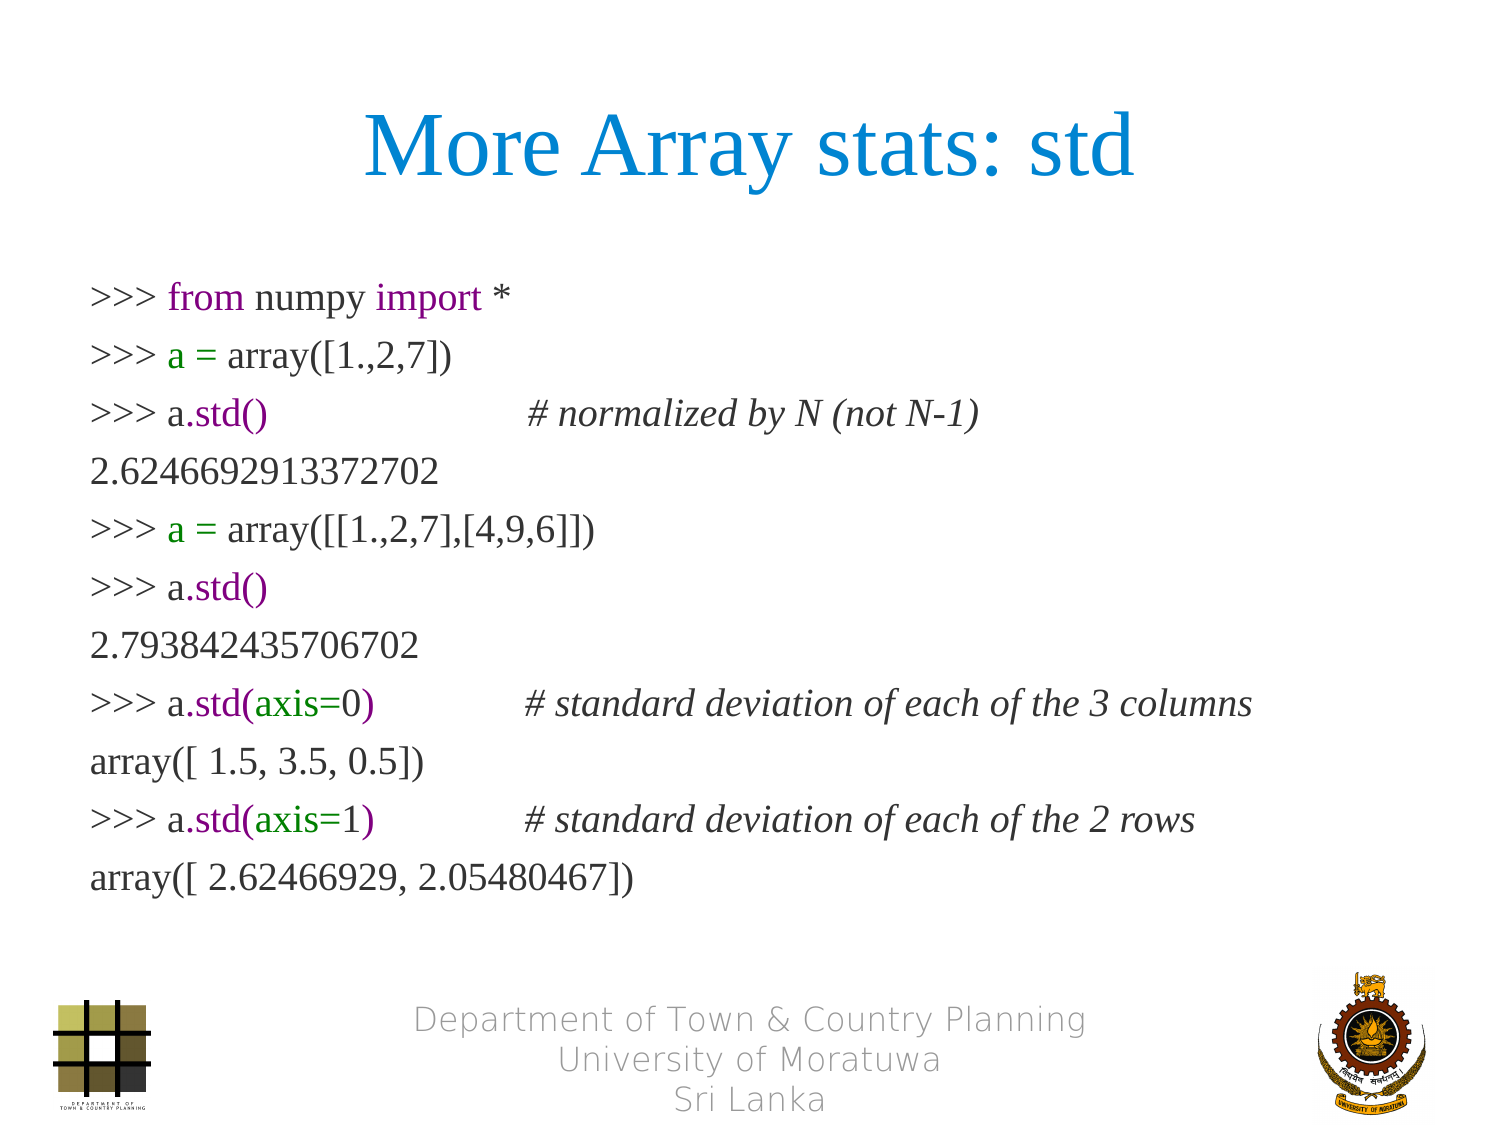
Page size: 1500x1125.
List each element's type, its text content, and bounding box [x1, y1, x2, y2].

picture [1312, 966, 1435, 1125]
picture [53, 1000, 151, 1110]
list >>> from numpy import * >>> a = array([1.,2,7]) >>> a.std() # normalized by N (not N-1) 2.6246692913372702 >>> a = array([[1.,2,7],[4,9,6]]) >>> a.std() 2.793842435706702 >>> a.std(axis=0) # standard deviation of each of the 3 columns array([ 1.5, 3.5, 0.5]) >>> a.std(axis=1) # standard deviation of each of the 2 rows array([ 2.62466929, 2.05480467]) [75, 262, 1426, 916]
title More Array stats: std [75, 45, 1426, 233]
